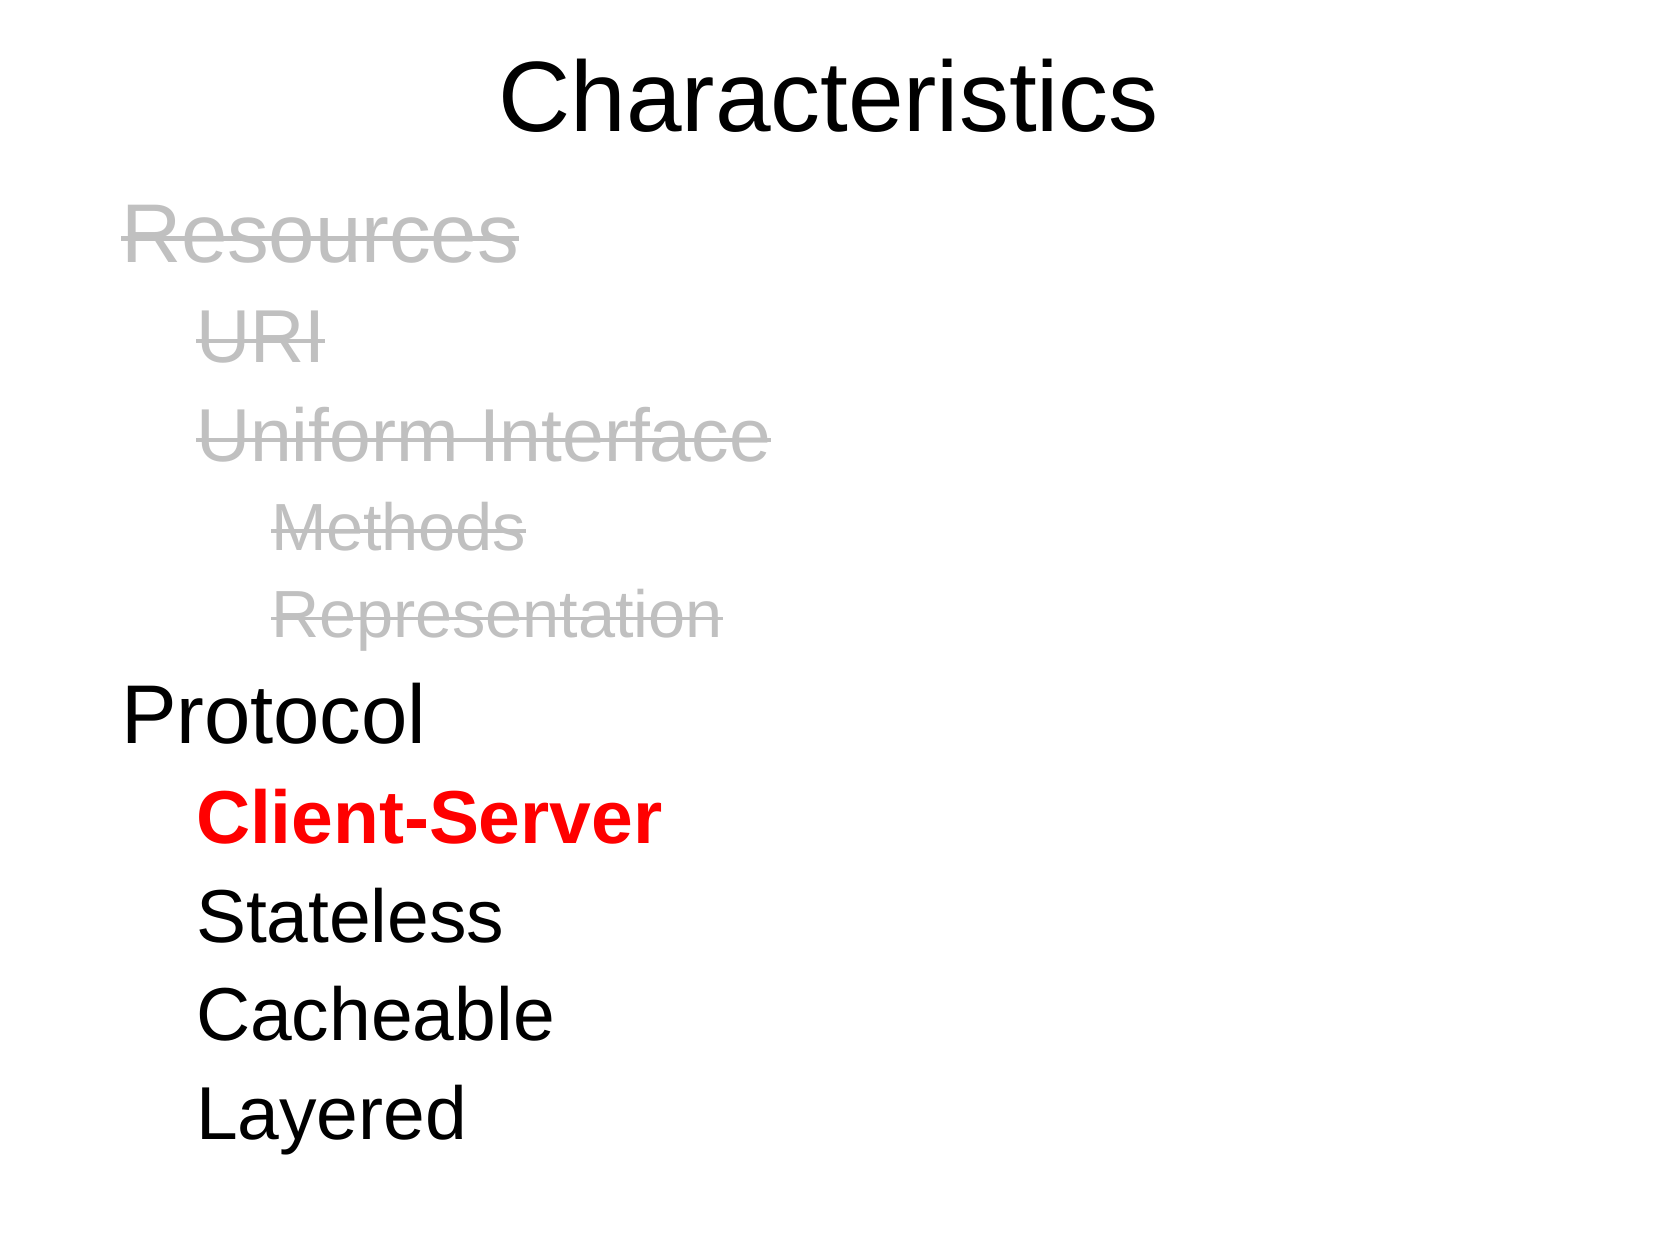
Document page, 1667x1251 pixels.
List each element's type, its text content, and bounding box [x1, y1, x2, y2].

title Characteristics [120, 0, 1538, 194]
list Resources URI Uniform Interface Methods Representation Protocol Client-Server Stateless Cacheable Layered [121, 187, 1538, 1201]
